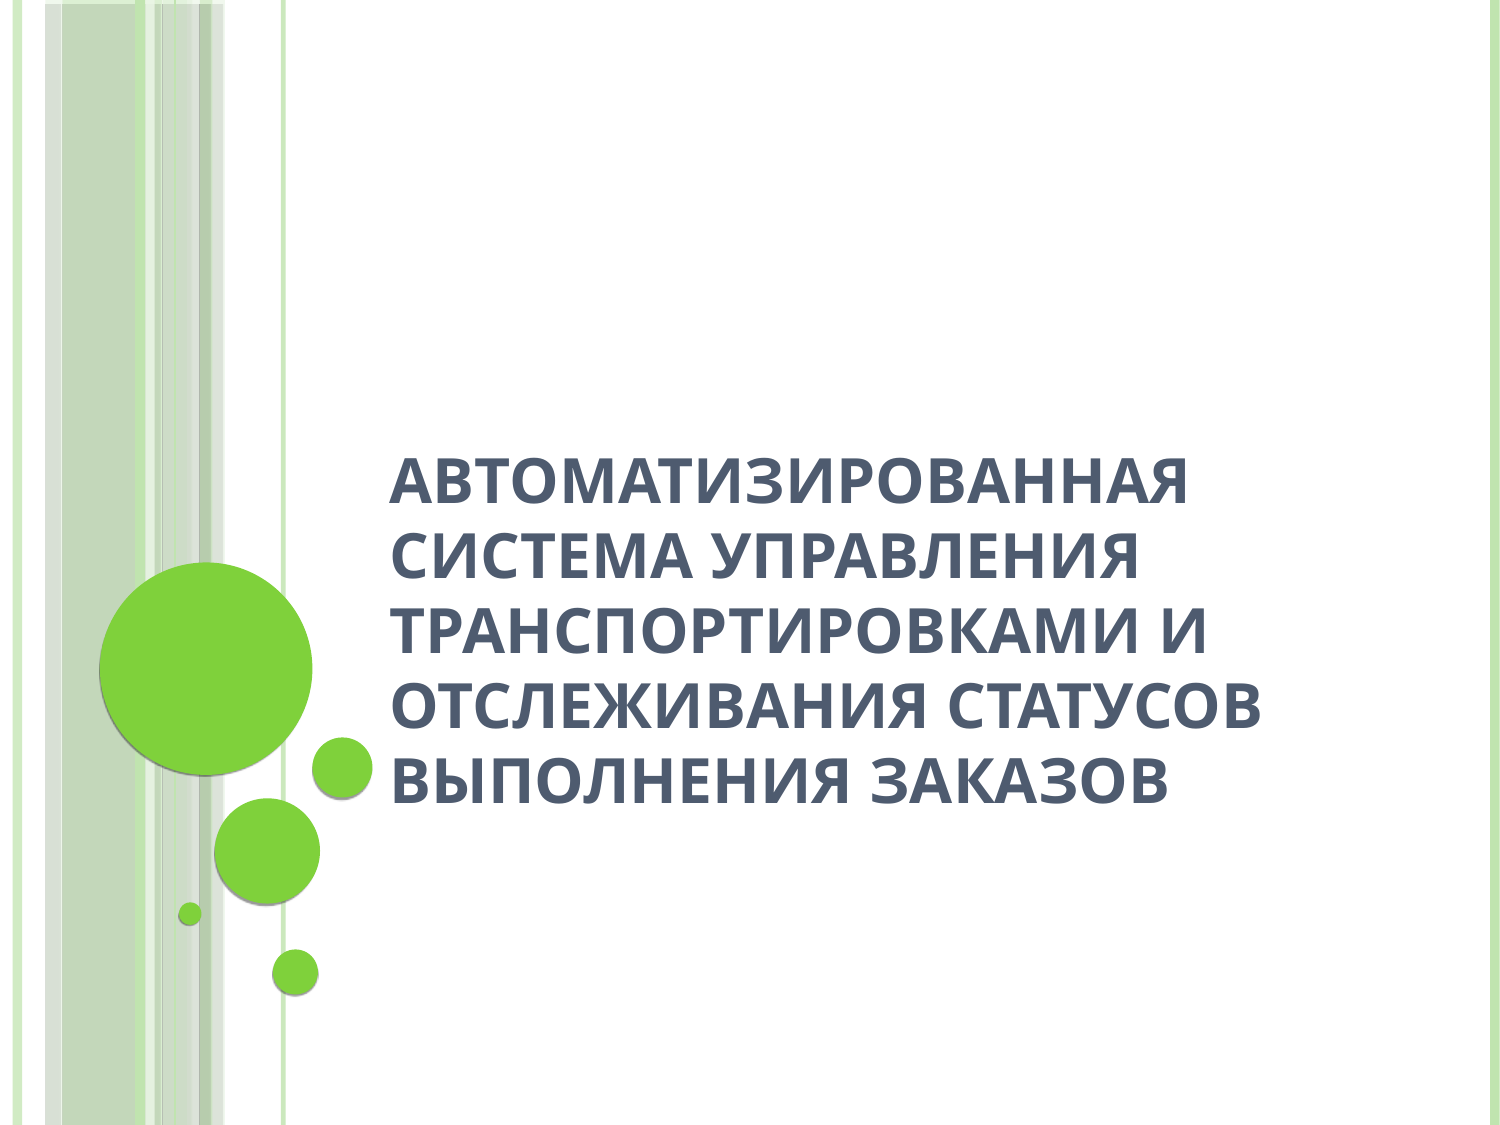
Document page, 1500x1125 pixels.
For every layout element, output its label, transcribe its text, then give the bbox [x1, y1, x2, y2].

title Автоматизированная система управления транспортировками и отслеживания статусов выполнения заказов [375, 512, 1388, 824]
